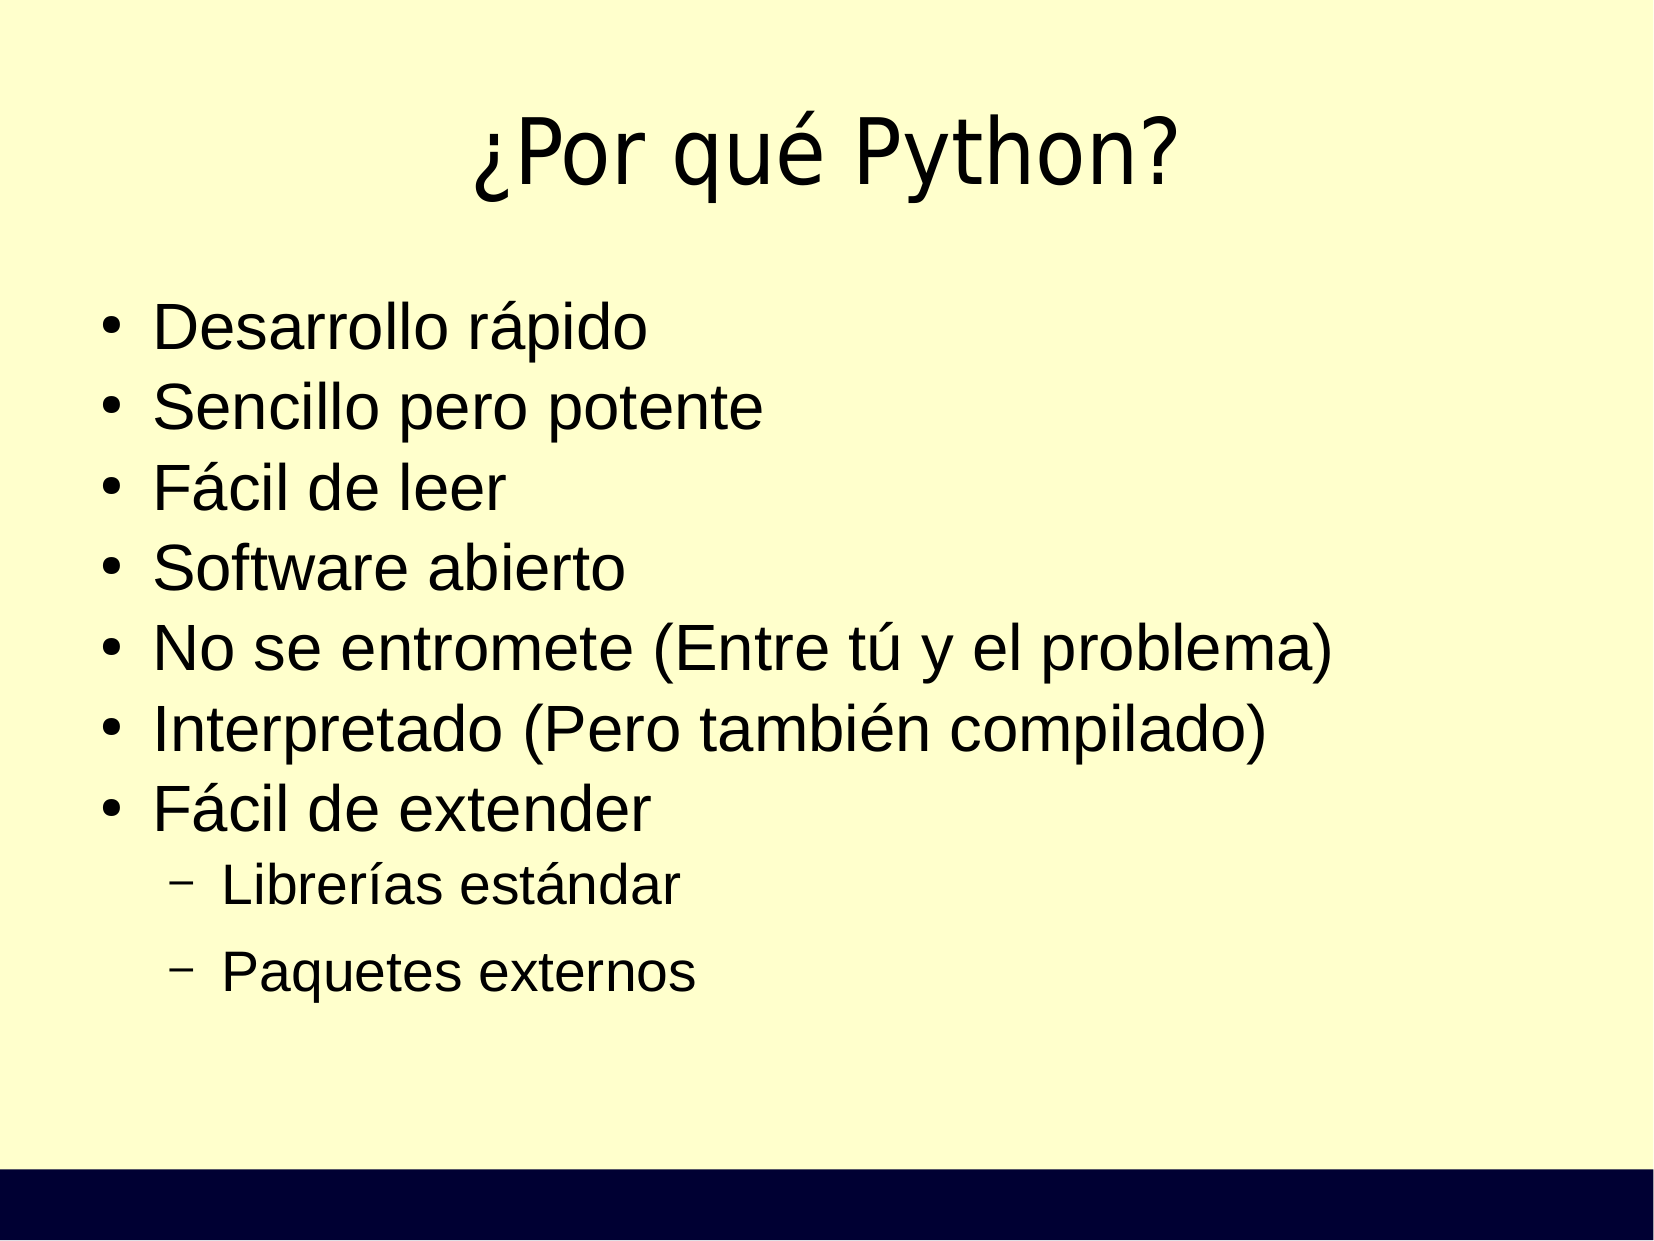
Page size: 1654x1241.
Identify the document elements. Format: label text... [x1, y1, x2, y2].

title ¿Por qué Python? [82, 49, 1571, 257]
list Desarrollo rápido Sencillo pero potente Fácil de leer Software abierto No se entromete (Entre tú y el problema) Interpretado (Pero también compilado) Fácil de extender Librerías estándar Paquetes externos [82, 290, 1538, 1010]
